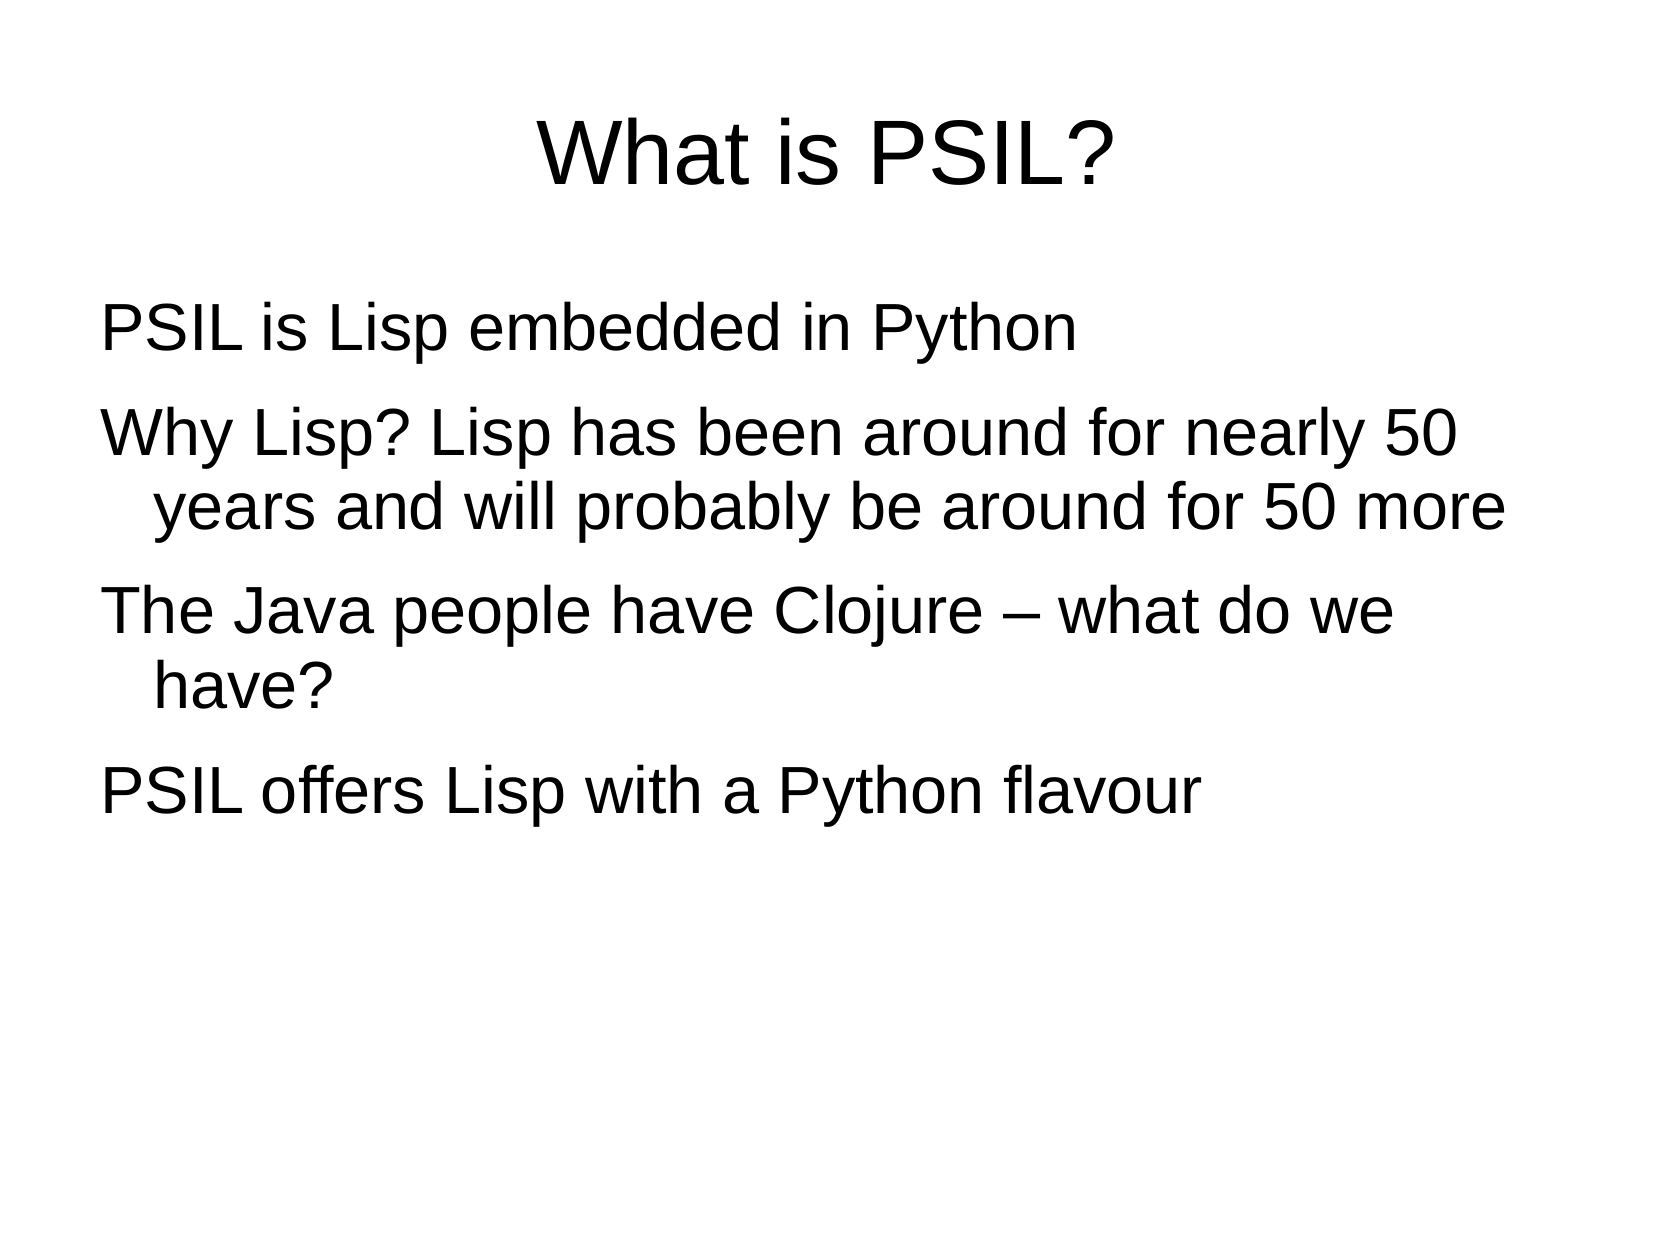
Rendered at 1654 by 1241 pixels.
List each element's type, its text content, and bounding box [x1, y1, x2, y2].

title What is PSIL? [82, 49, 1571, 257]
list PSIL is Lisp embedded in Python Why Lisp? Lisp has been around for nearly 50 years and will probably be around for 50 more The Java people have Clojure – what do we have? PSIL offers Lisp with a Python flavour [82, 290, 1571, 1094]
